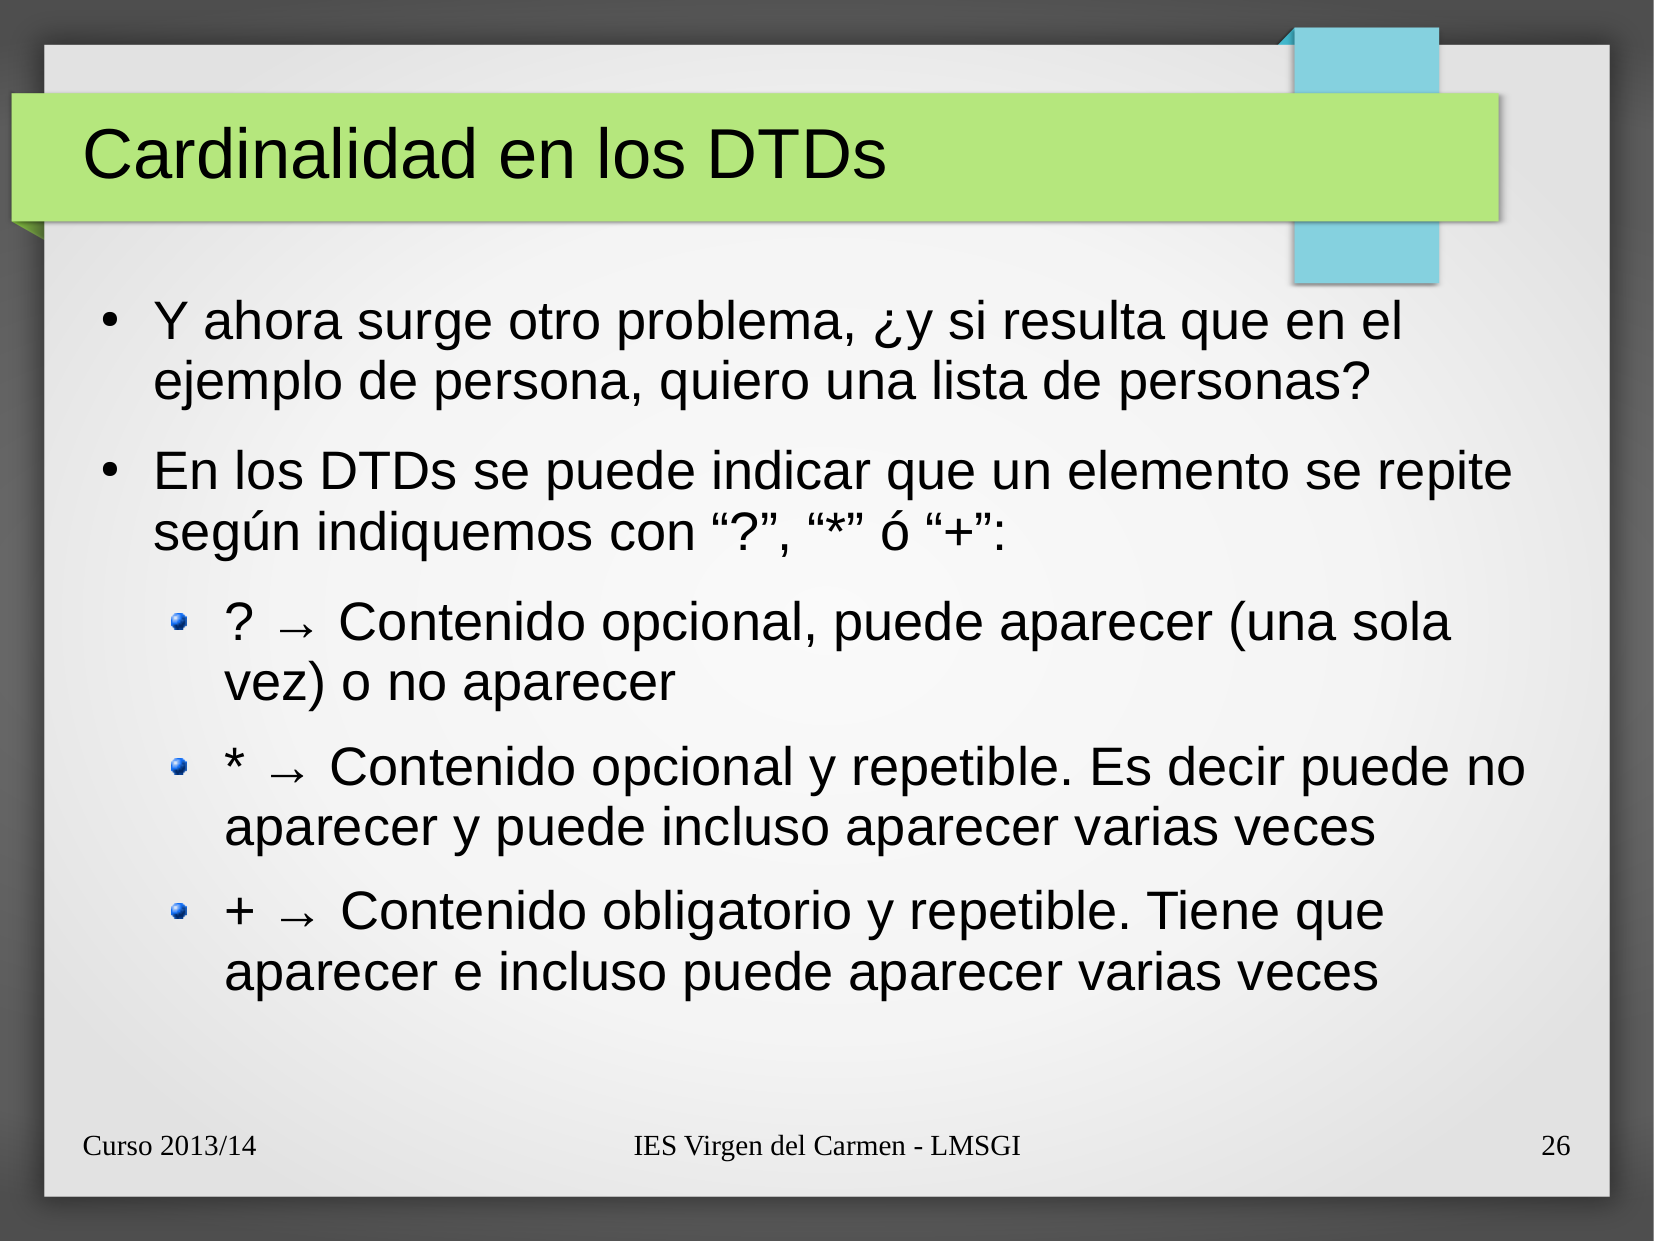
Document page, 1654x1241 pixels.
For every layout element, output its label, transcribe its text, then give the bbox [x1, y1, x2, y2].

title Cardinalidad en los DTDs [82, 94, 1264, 213]
list Y ahora surge otro problema, ¿y si resulta que en el ejemplo de persona, quiero una lista de personas? En los DTDs se puede indicar que un elemento se repite según indiquemos con “?”, “*” ó “+”: ? → Contenido opcional, puede aparecer (una sola vez) o no aparecer * → Contenido opcional y repetible. Es decir puede no aparecer y puede incluso aparecer varias veces + → Contenido obligatorio y repetible. Tiene que aparecer e incluso puede aparecer varias veces [82, 290, 1571, 1086]
picture [0, 0, 1654, 1241]
